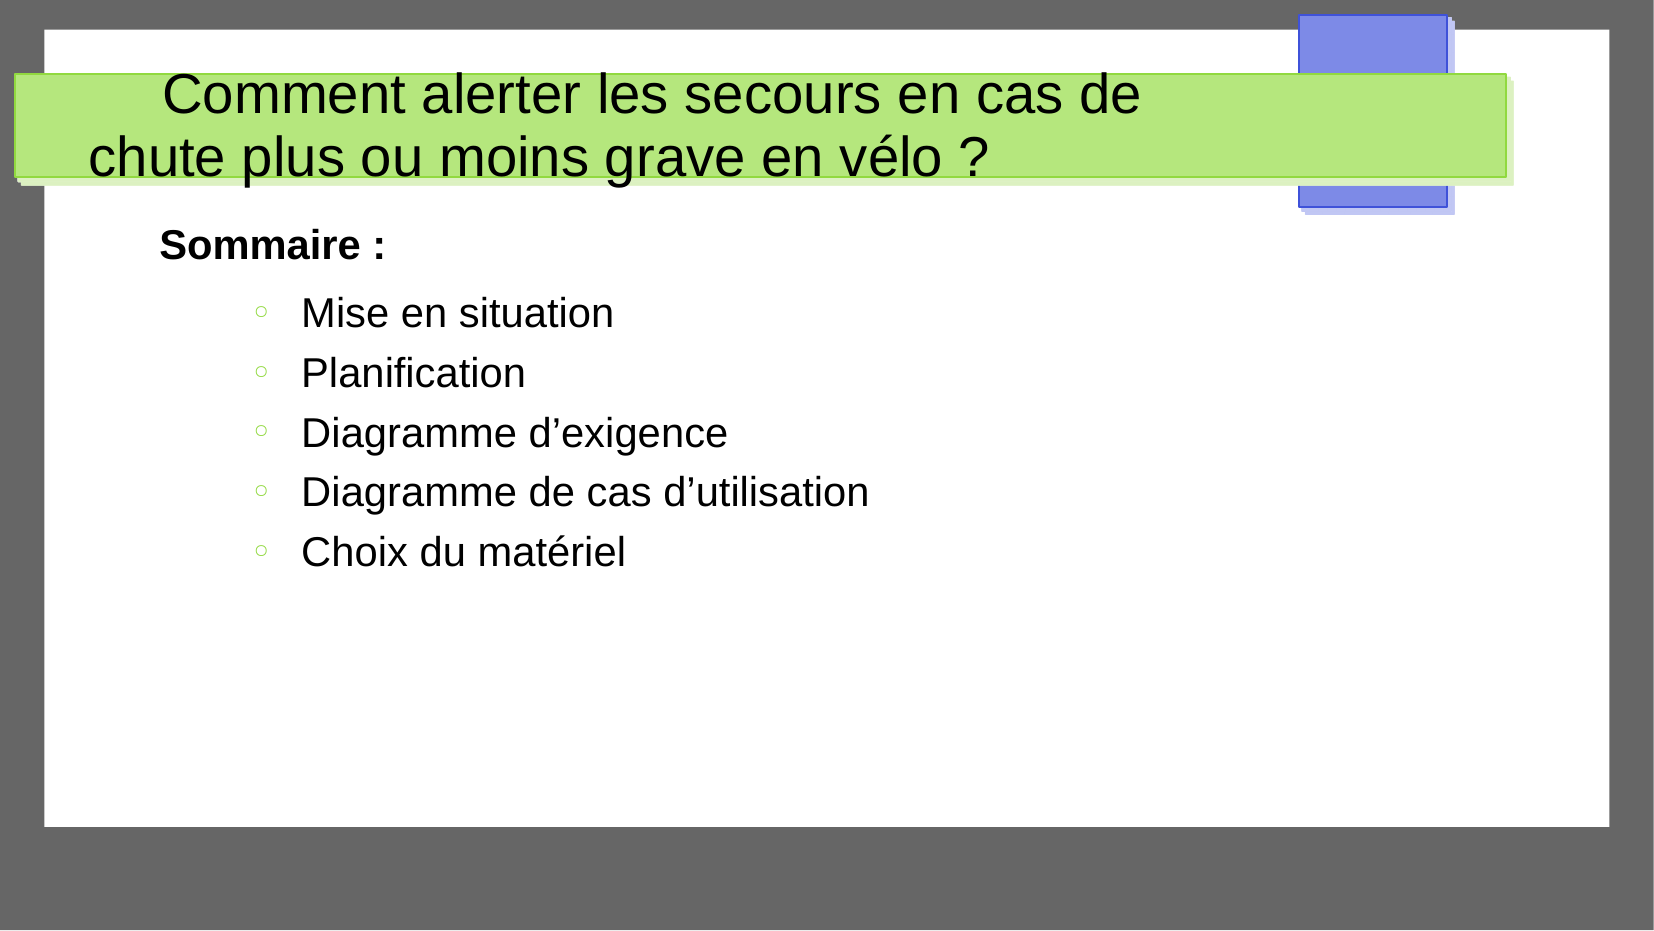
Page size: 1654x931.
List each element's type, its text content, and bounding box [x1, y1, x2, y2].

list Sommaire : Mise en situation Planification Diagramme d’exigence Diagramme de cas d’utilisation Choix du matériel [88, 221, 1565, 813]
title Comment alerter les secours en cas de chute plus ou moins grave en vélo ? [88, 62, 1506, 189]
